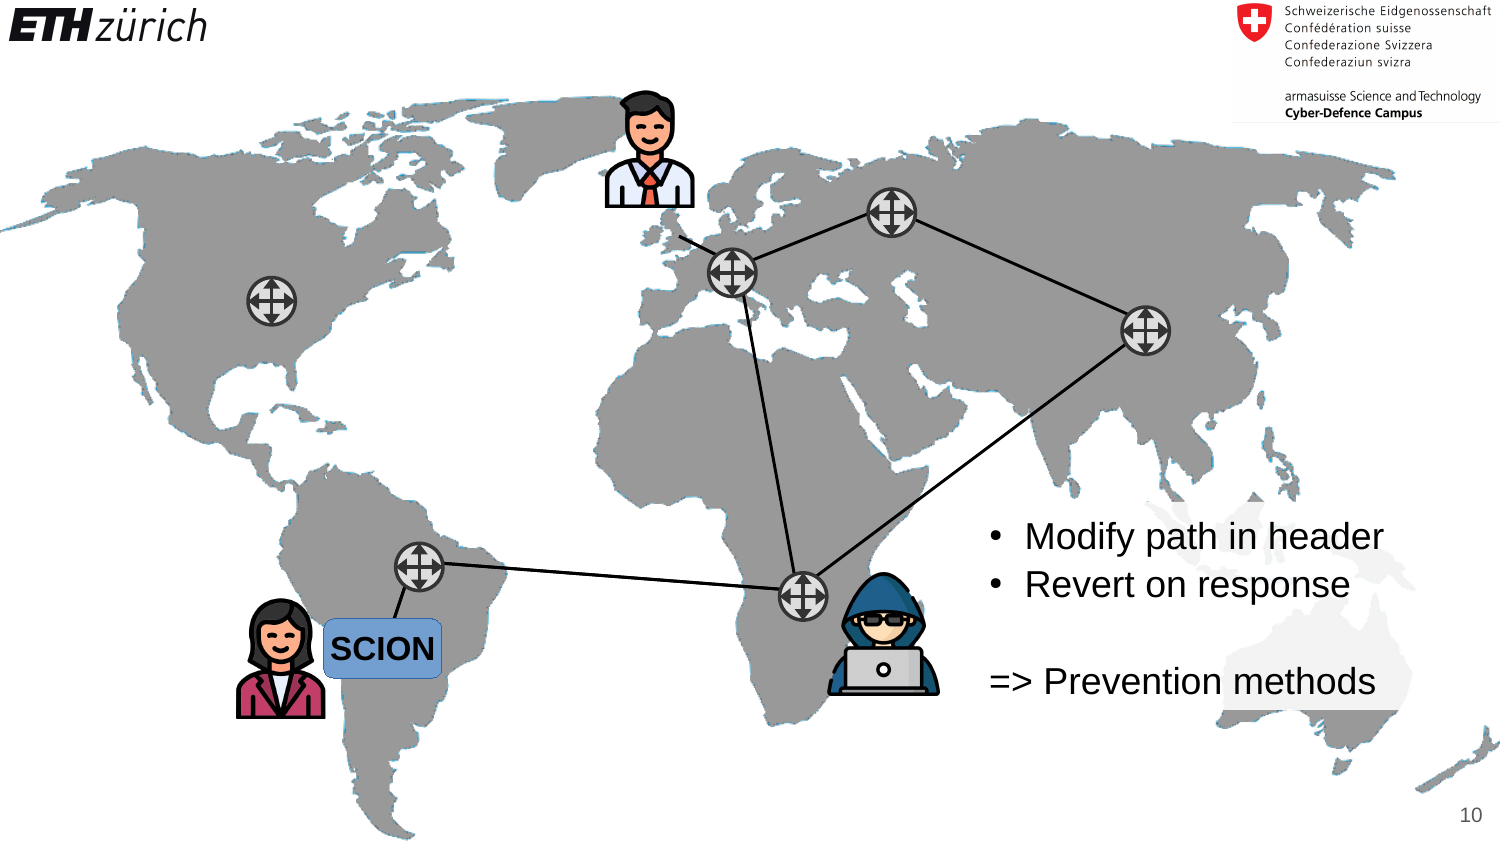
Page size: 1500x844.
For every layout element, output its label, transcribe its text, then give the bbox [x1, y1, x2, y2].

text_box [1122, 307, 1170, 355]
text_box SCION [323, 618, 442, 679]
text_box [395, 543, 443, 591]
text_box [868, 188, 916, 237]
text_box Modify path in header Revert on response => Prevention methods [974, 501, 1418, 710]
picture [0, 0, 1500, 844]
text_box [708, 249, 756, 297]
text_box [248, 277, 296, 325]
picture [8, 8, 207, 42]
text_box [779, 572, 822, 621]
